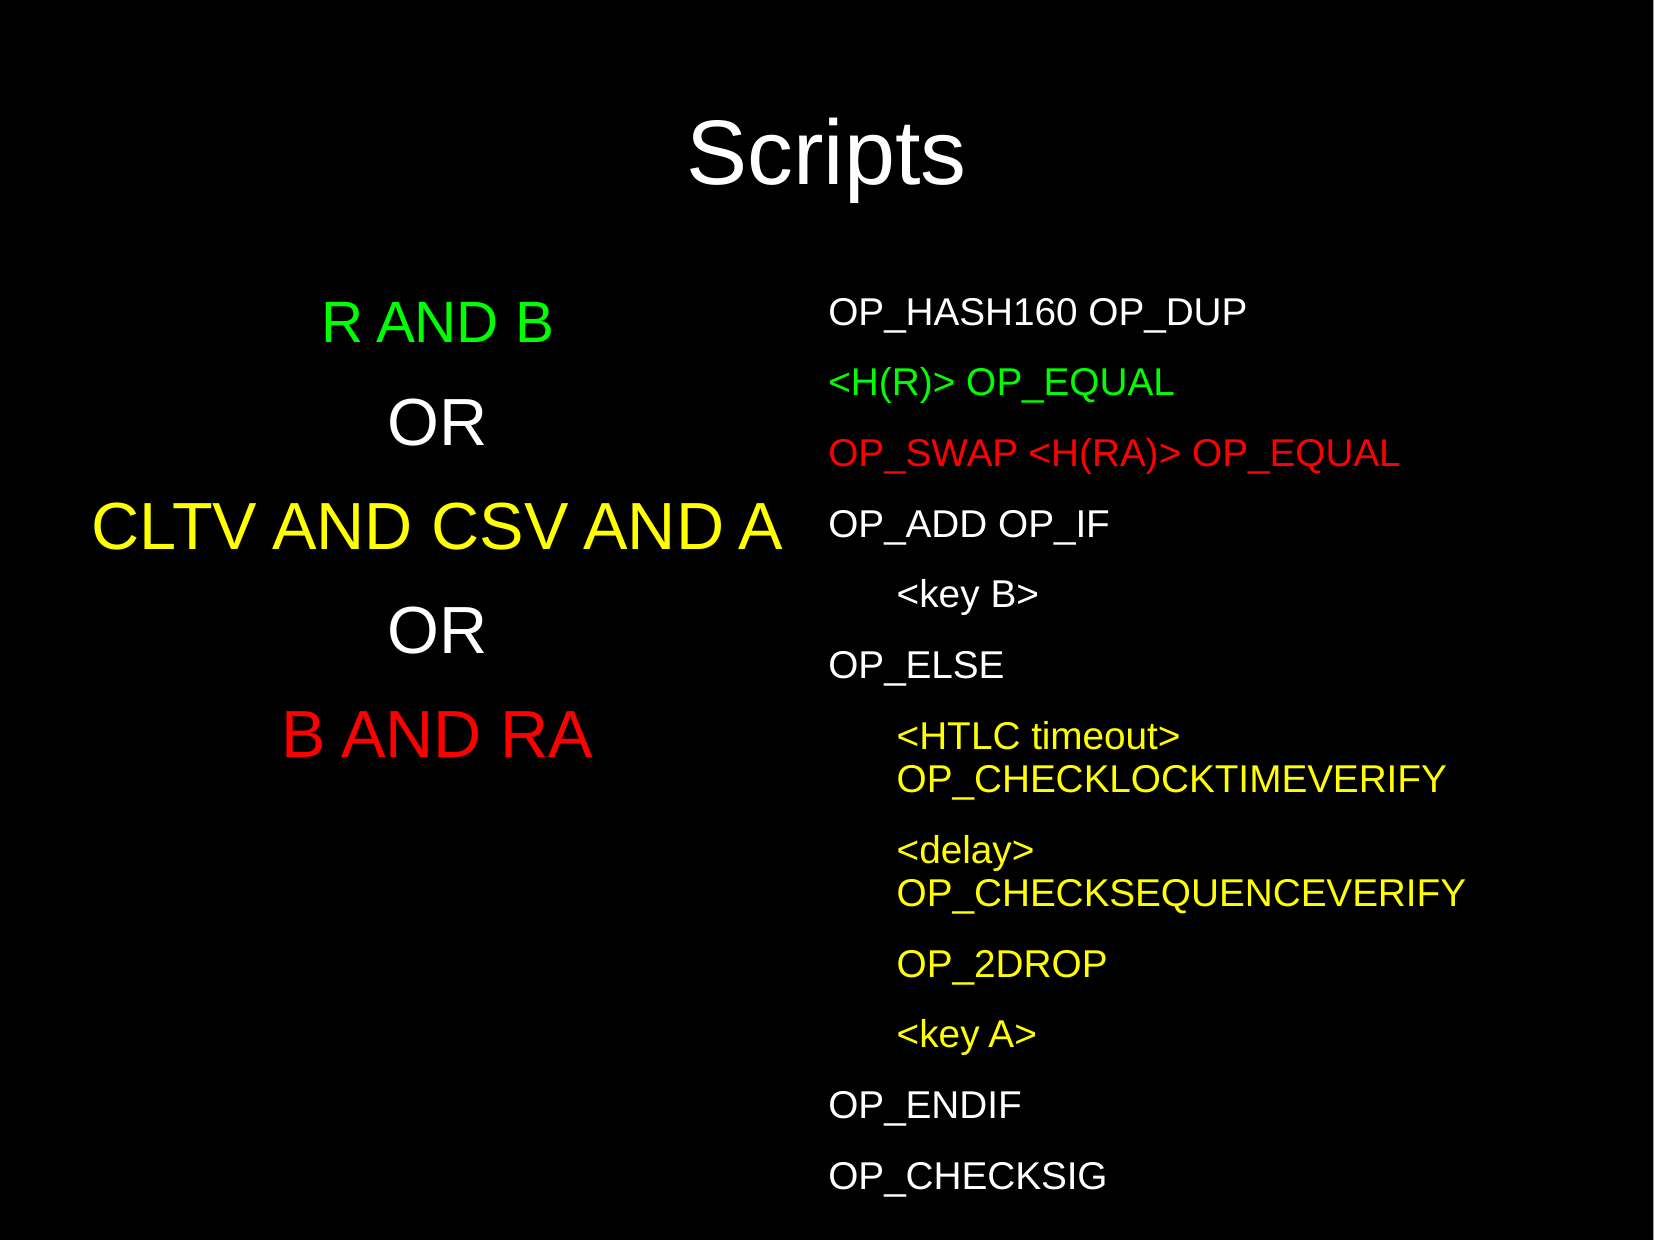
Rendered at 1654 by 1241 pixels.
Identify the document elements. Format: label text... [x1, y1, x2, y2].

title Scripts [82, 49, 1571, 257]
list R AND B OR CLTV AND CSV AND A OR B AND RA [82, 290, 793, 1010]
list OP_HASH160 OP_DUP <H(R)> OP_EQUAL OP_SWAP <H(RA)> OP_EQUAL OP_ADD OP_IF <key B> OP_ELSE <HTLC timeout> OP_CHECKLOCKTIMEVERIFY <delay> OP_CHECKSEQUENCEVERIFY OP_2DROP <key A> OP_ENDIF OP_CHECKSIG [828, 290, 1539, 1205]
